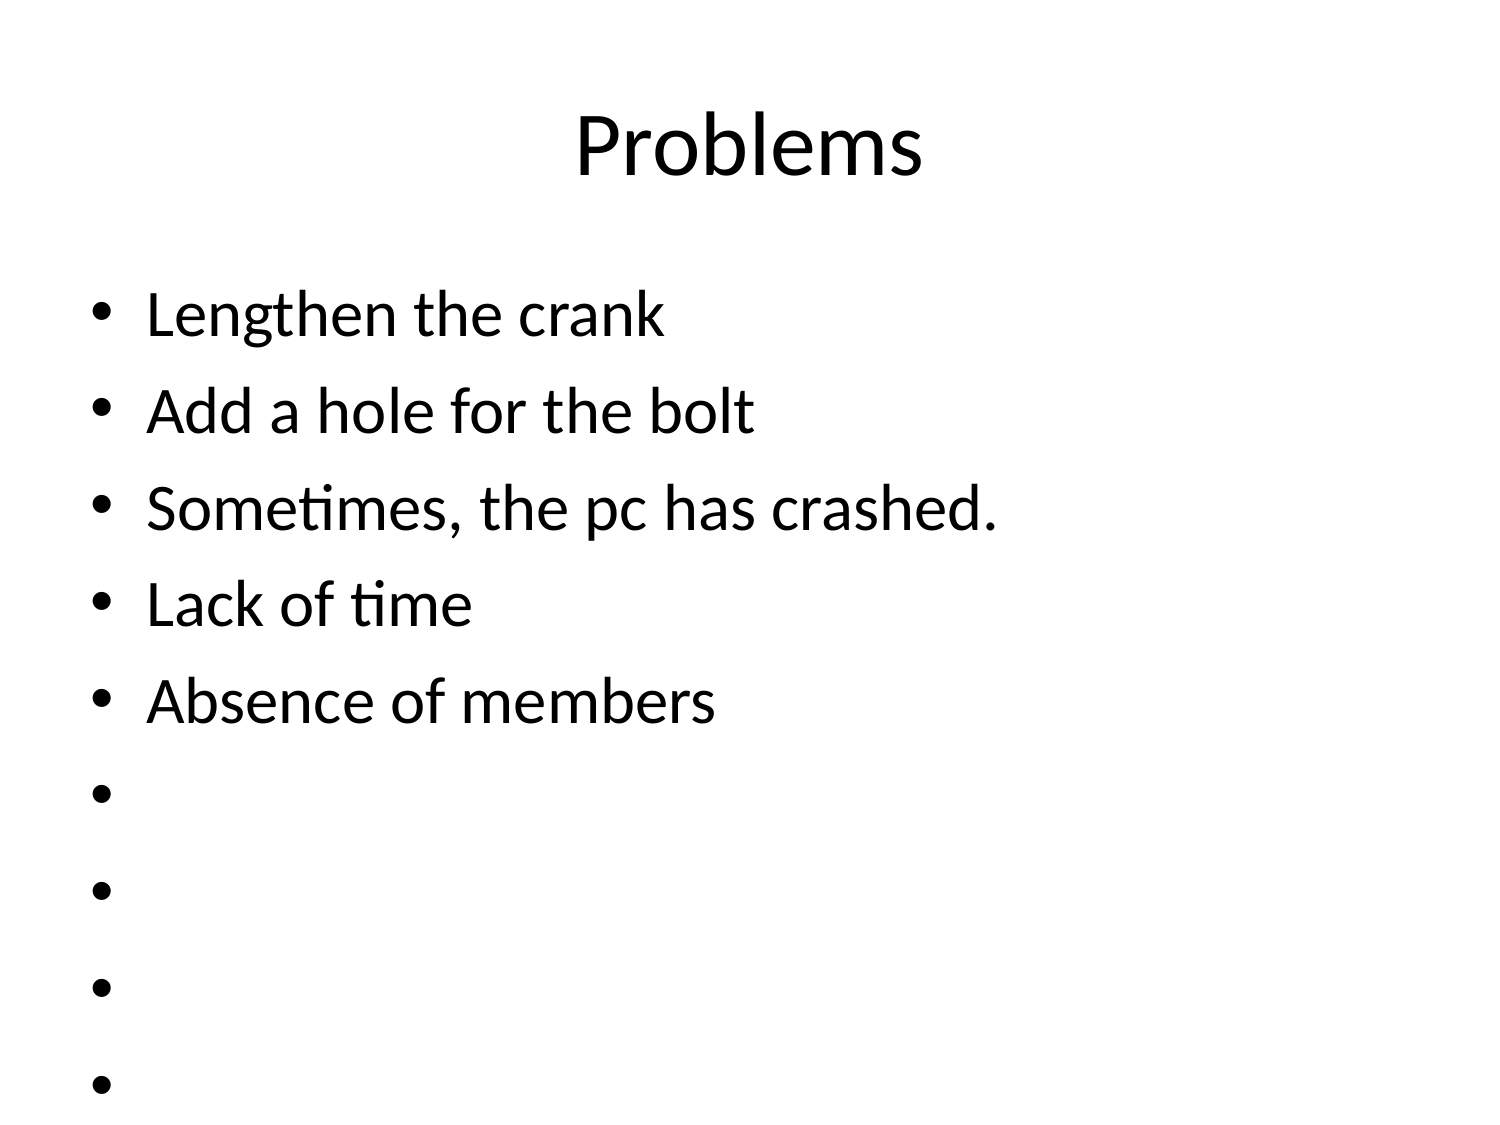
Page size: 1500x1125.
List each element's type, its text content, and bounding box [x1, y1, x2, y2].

list Lengthen the crank Add a hole for the bolt Sometimes, the pc has crashed. Lack of time Absence of members [75, 262, 1426, 1005]
title Problems [75, 45, 1426, 233]
